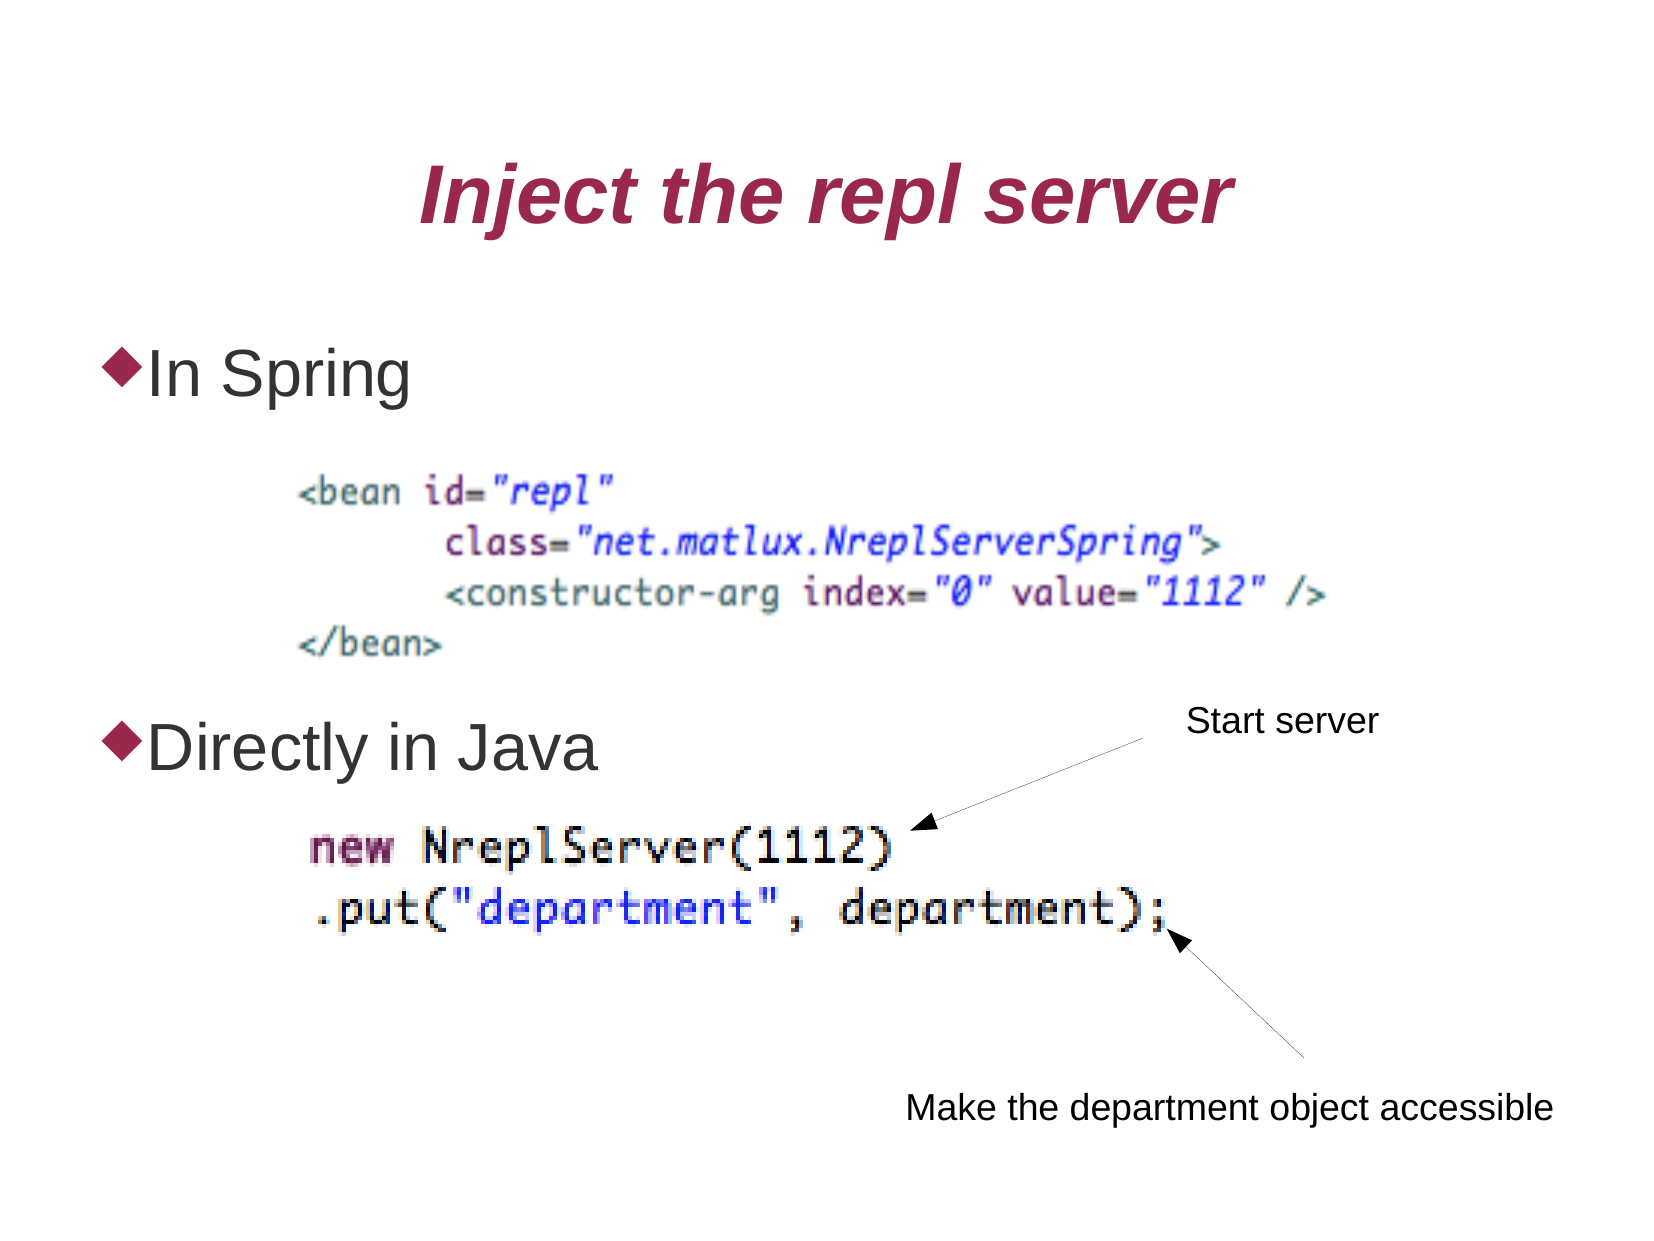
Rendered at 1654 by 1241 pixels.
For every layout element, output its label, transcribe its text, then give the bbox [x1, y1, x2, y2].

picture [295, 472, 1335, 667]
picture [933, 814, 949, 820]
text_box Make the department object accessible [890, 1079, 1571, 1137]
list In Spring Directly in Java [97, 336, 1456, 1155]
title Inject the repl server [118, 90, 1536, 298]
picture [295, 814, 1205, 957]
text_box Start server [1171, 692, 1395, 776]
